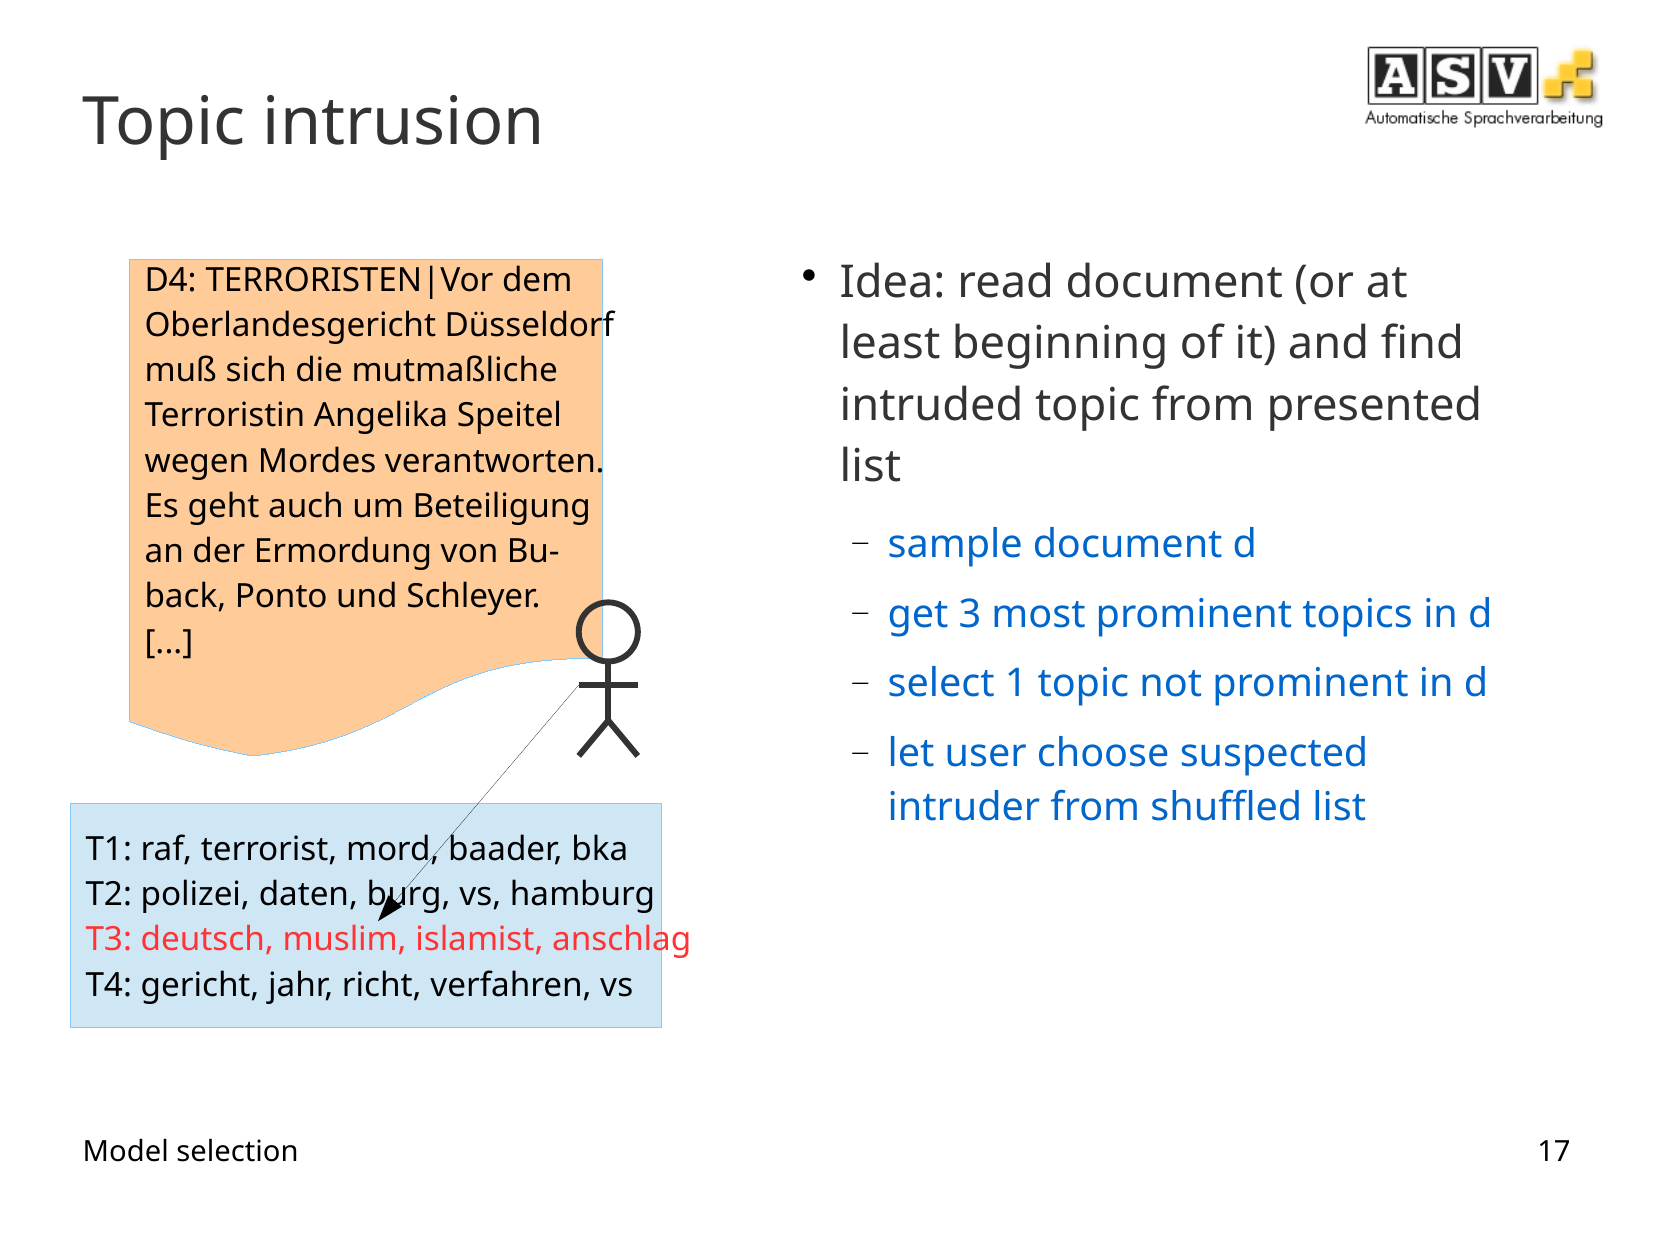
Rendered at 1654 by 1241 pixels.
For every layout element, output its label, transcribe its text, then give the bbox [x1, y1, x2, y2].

picture [1364, 43, 1605, 129]
text_box T1: raf, terrorist, mord, baader, bka T2: polizei, daten, burg, vs, hamburg T3: deutsch, muslim, islamist, anschlag T4: gericht, jahr, richt, verfahren, vs [70, 803, 662, 1028]
list Idea: read document (or at least beginning of it) and find intruded topic from presented list sample document d get 3 most prominent topics in d select 1 topic not prominent in d let user choose suspected intruder from shuffled list [791, 249, 1501, 934]
title Topic intrusion [82, 49, 1347, 189]
text_box D4: TERRORISTEN|Vor dem Oberlandesgericht Düsseldorf muß sich die mutmaßliche Terroristin Angelika Speitel wegen Mordes verantworten. Es geht auch um Beteiligung an der Ermordung von Bu- back, Ponto und Schleyer. [...] [129, 259, 603, 756]
